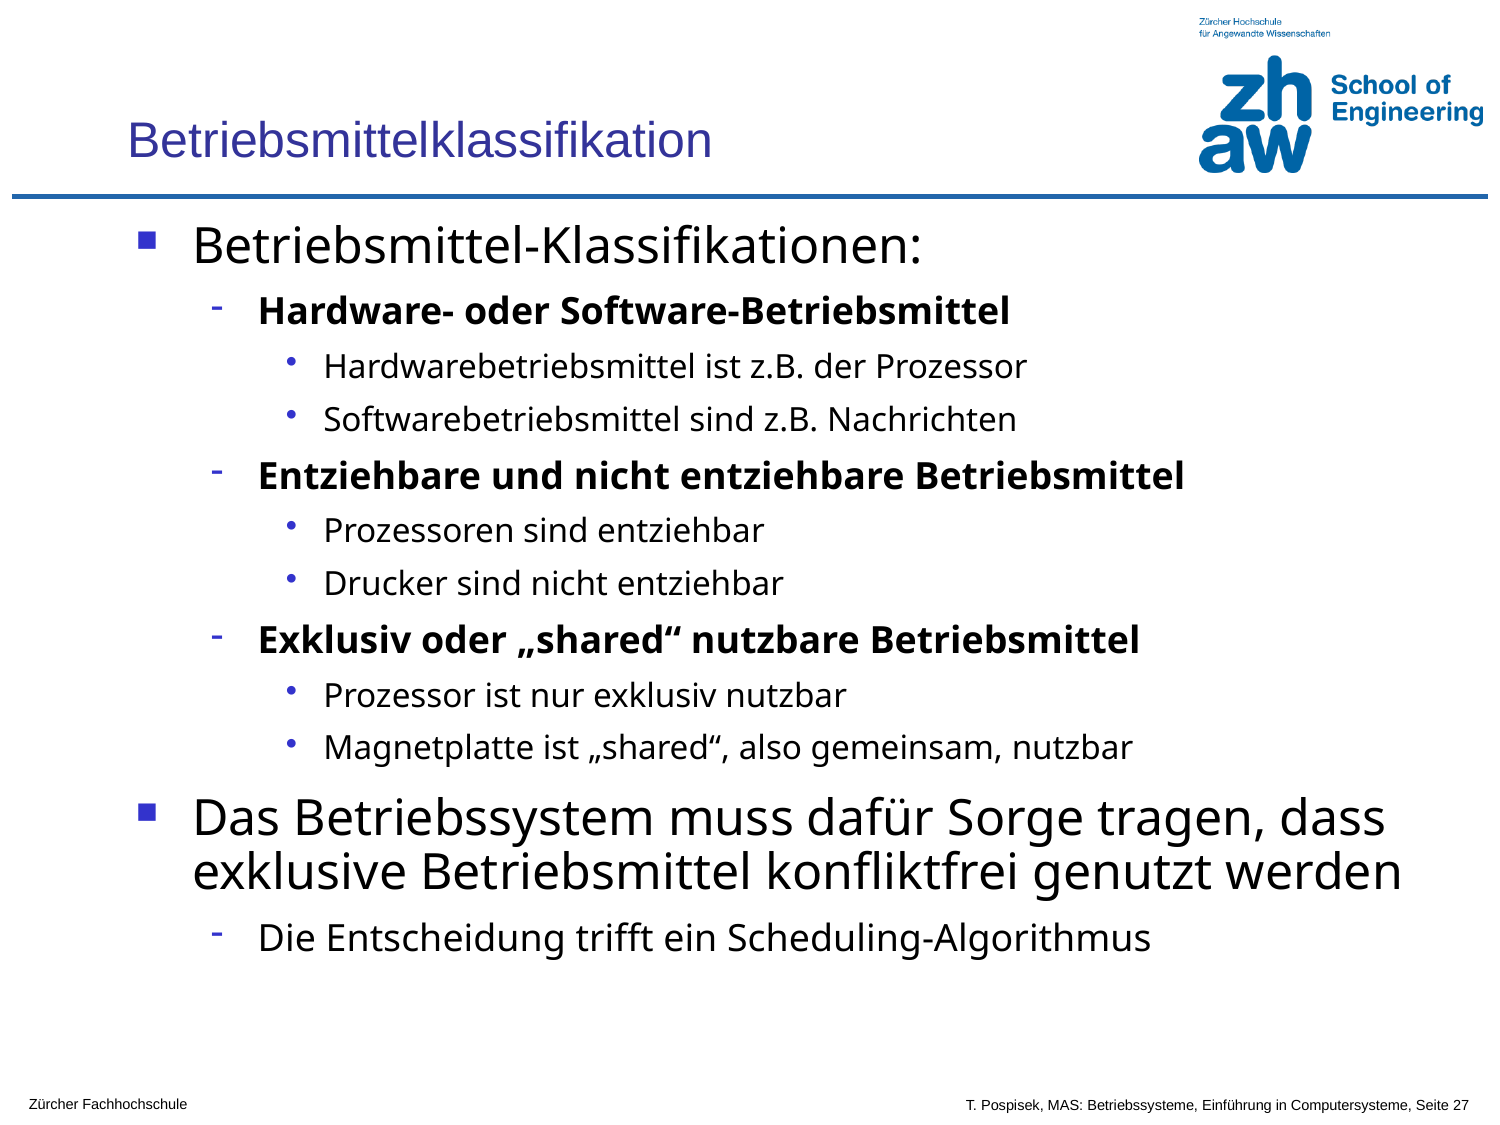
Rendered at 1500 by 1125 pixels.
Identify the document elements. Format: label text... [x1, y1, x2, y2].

picture [1199, 18, 1483, 173]
list Betriebsmittel-Klassifikationen: Hardware- oder Software-Betriebsmittel Hardwarebetriebsmittel ist z.B. der Prozessor Softwarebetriebsmittel sind z.B. Nachrichten Entziehbare und nicht entziehbare Betriebsmittel Prozessoren sind entziehbar Drucker sind nicht entziehbar Exklusiv oder „shared“ nutzbare Betriebsmittel Prozessor ist nur exklusiv nutzbar Magnetplatte ist „shared“, also gemeinsam, nutzbar Das Betriebssystem muss dafür Sorge tragen, dass exklusive Betriebsmittel konfliktfrei genutzt werden Die Entscheidung trifft ein Scheduling-Algorithmus [120, 212, 1425, 932]
title Betriebsmittelklassifikation [112, 50, 1391, 175]
